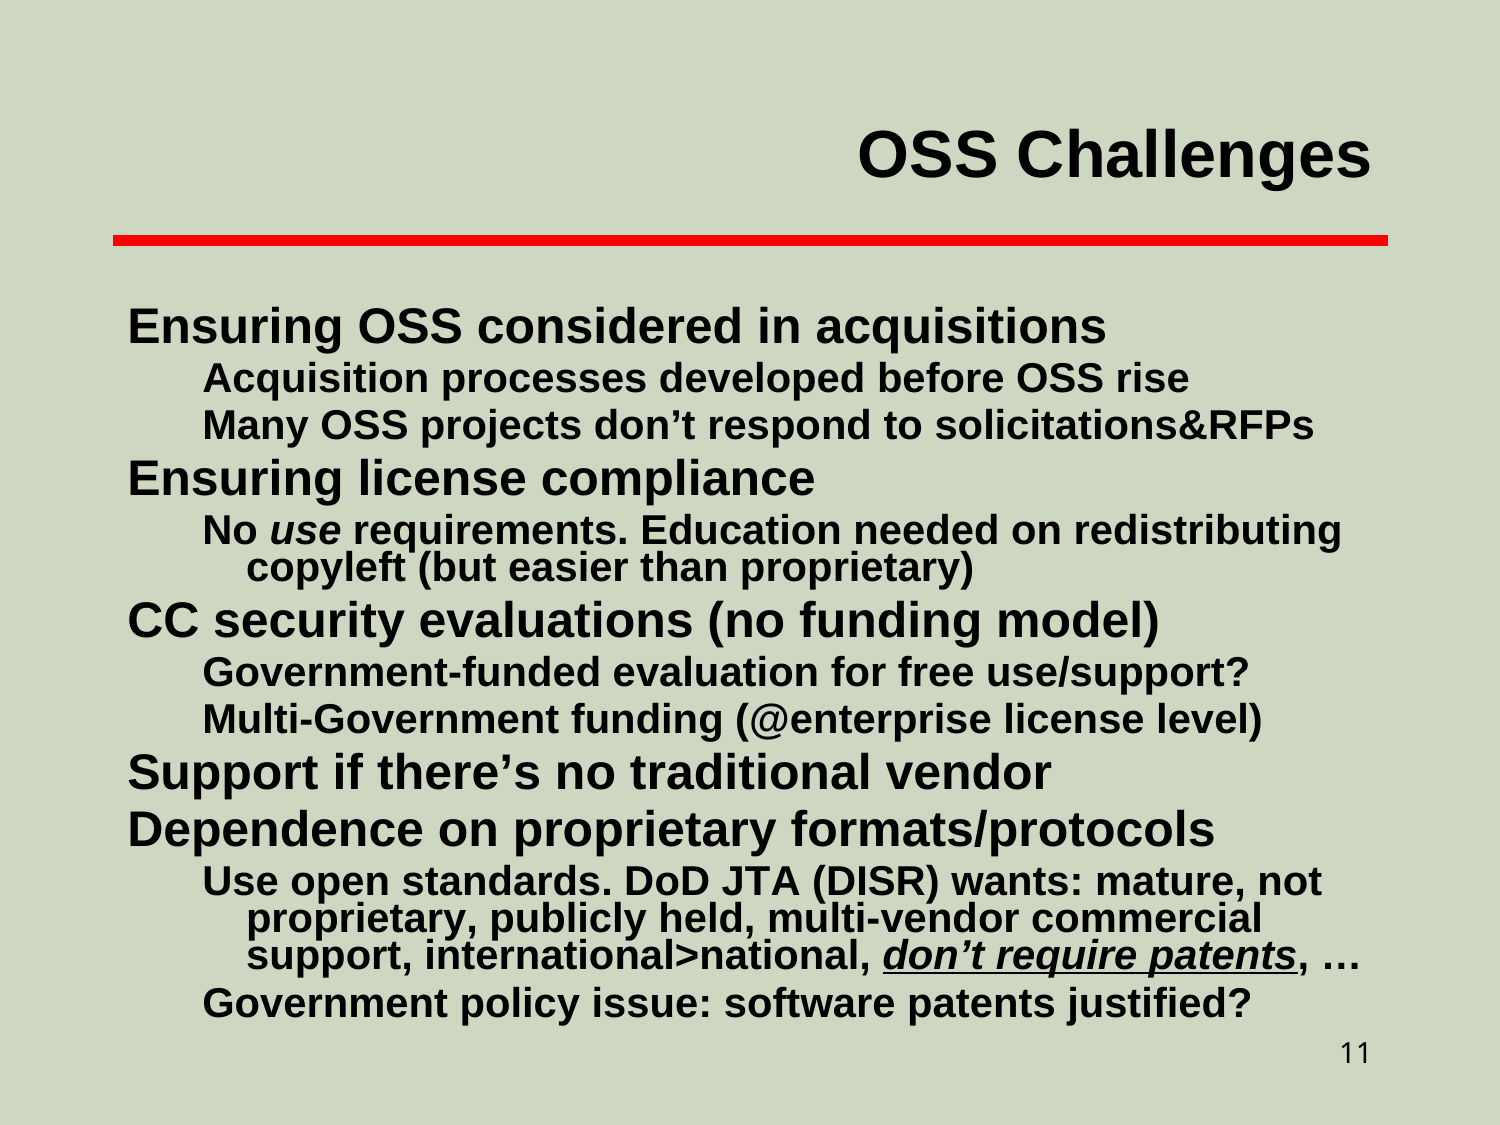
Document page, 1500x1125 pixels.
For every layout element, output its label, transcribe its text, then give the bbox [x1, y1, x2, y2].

title OSS Challenges [337, 85, 1388, 224]
list Ensuring OSS considered in acquisitions Acquisition processes developed before OSS rise Many OSS projects don’t respond to solicitations&RFPs Ensuring license compliance No use requirements. Education needed on redistributing copyleft (but easier than proprietary) CC security evaluations (no funding model) Government-funded evaluation for free use/support? Multi-Government funding (@enterprise license level) Support if there’s no traditional vendor Dependence on proprietary formats/protocols Use open standards. DoD JTA (DISR) wants: mature, not proprietary, publicly held, multi-vendor commercial support, international>national, don’t require patents, … Government policy issue: software patents justified? [112, 299, 1388, 1044]
